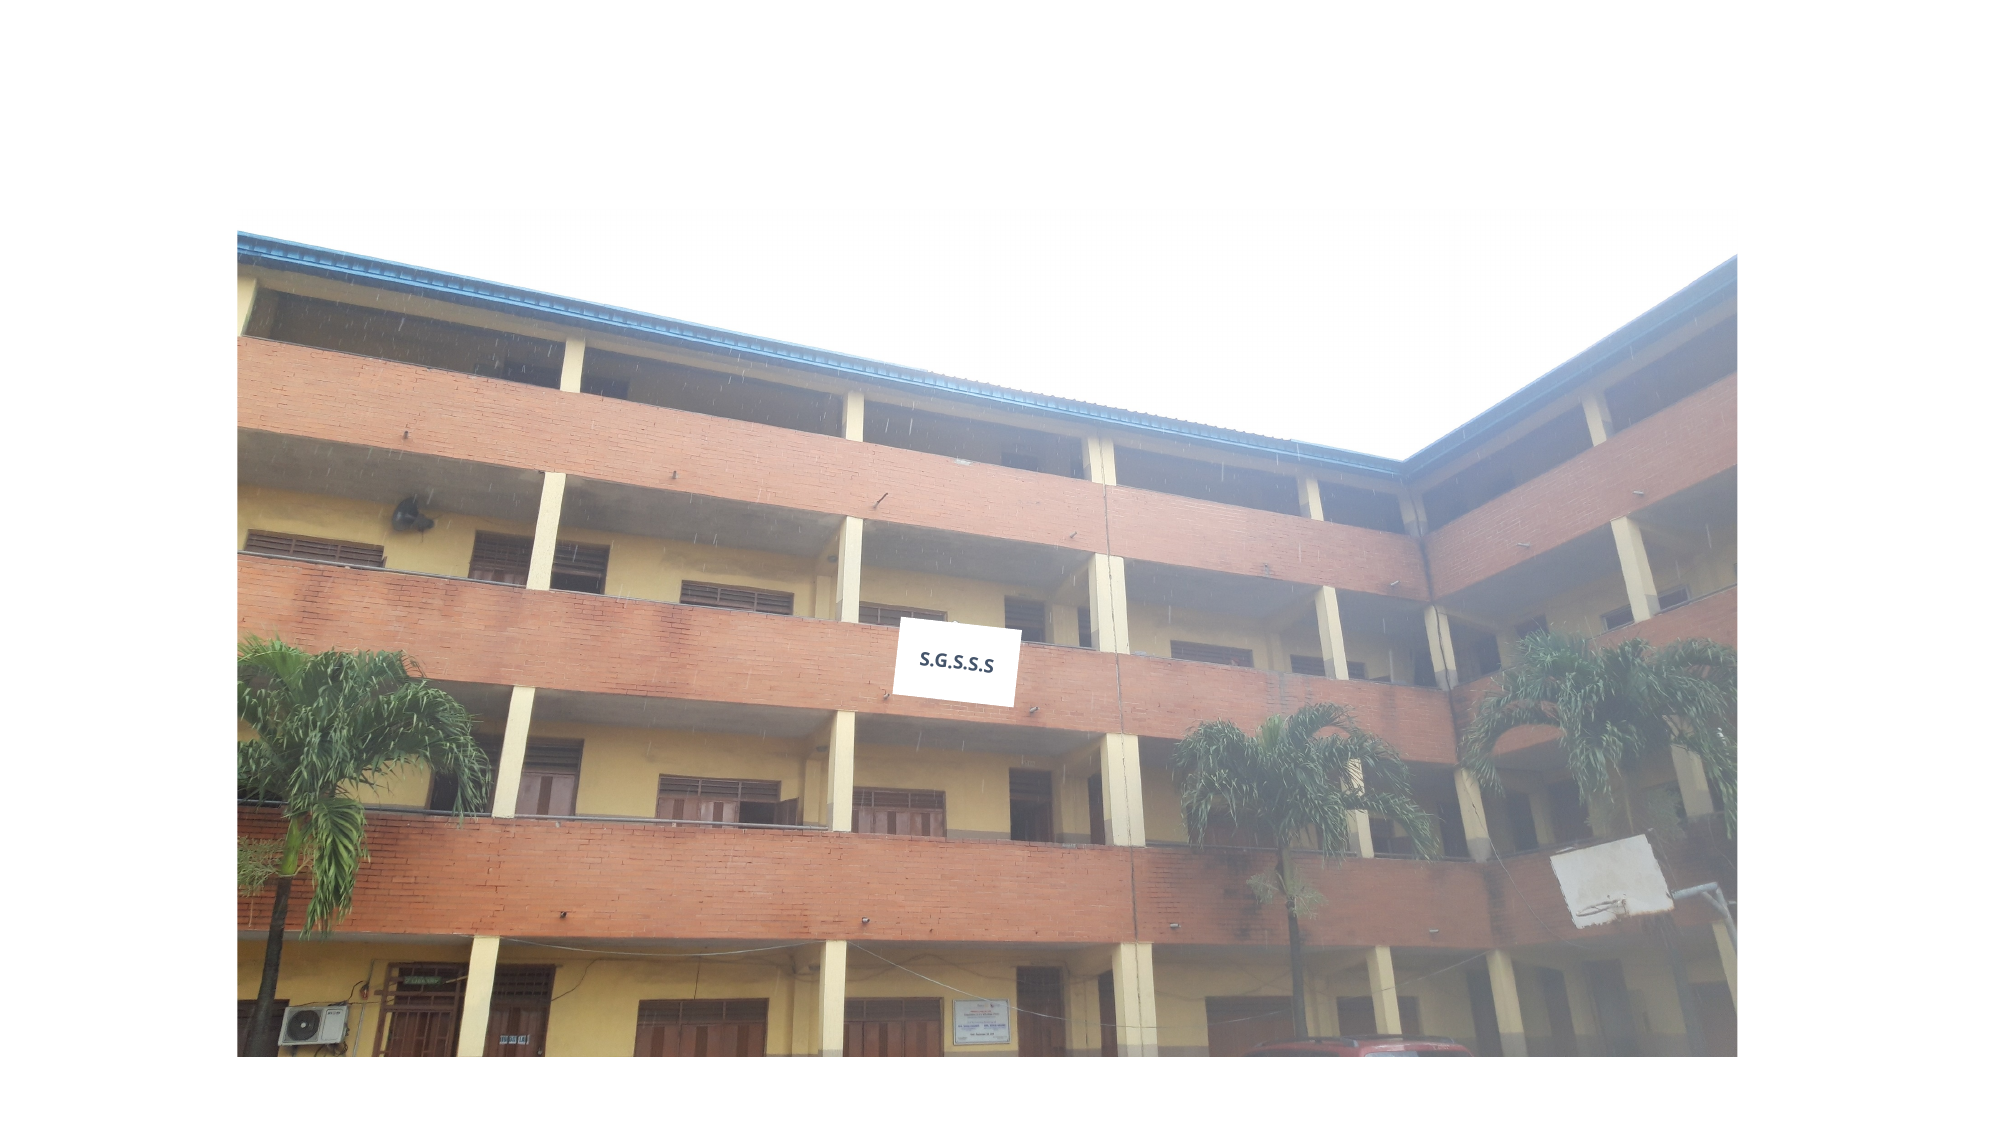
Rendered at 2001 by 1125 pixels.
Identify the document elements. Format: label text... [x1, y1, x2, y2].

text_box S.G.S.S.S [892, 616, 1023, 708]
picture [237, 209, 1738, 1057]
